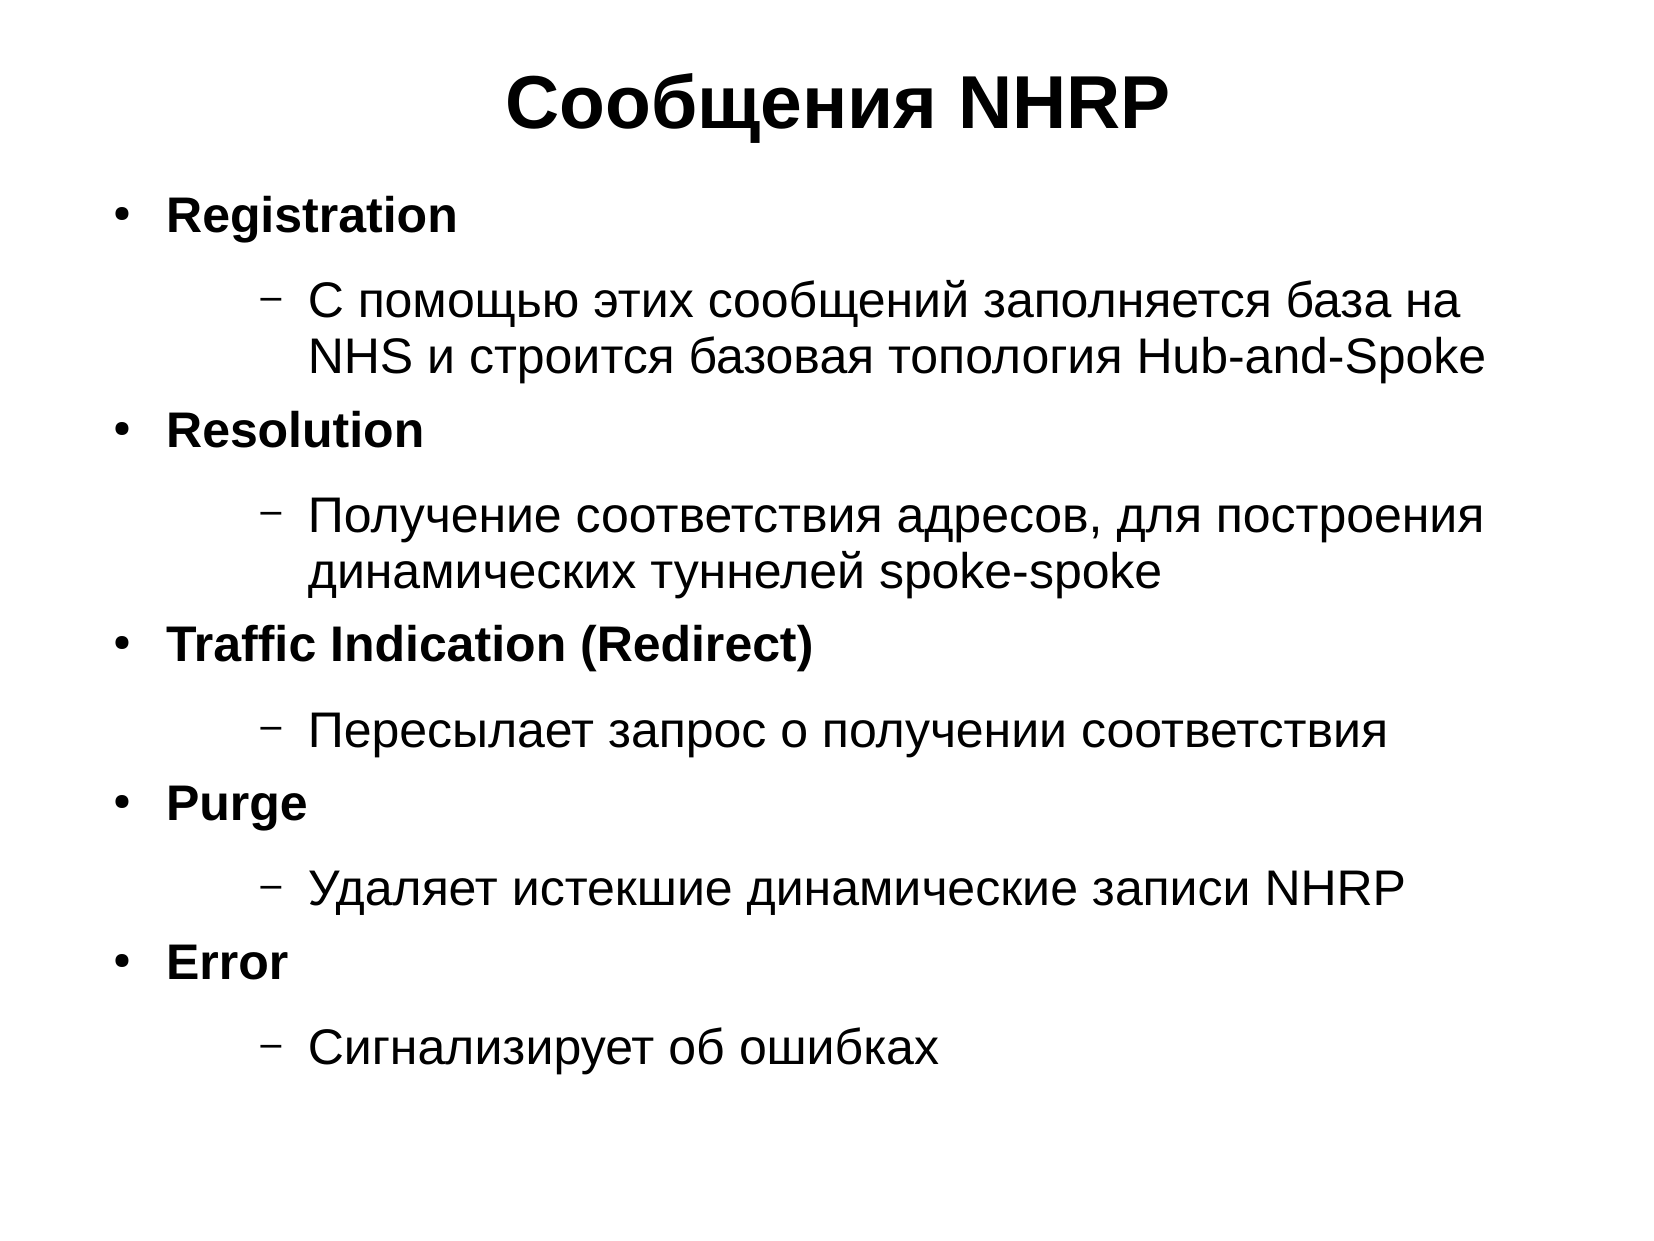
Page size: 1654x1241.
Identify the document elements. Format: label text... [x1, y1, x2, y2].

text_box Сообщения NHRP [64, 37, 1613, 151]
list Registration С помощью этих сообщений заполняется база на NHS и строится базовая топология Hub-and-Spoke Resolution Получение соответствия адресов, для построения динамических туннелей spoke-spoke Traffic Indication (Redirect) Пересылает запрос о получении соответствия Purge Удаляет истекшие динамические записи NHRP Error Сигнализирует об ошибках [95, 187, 1538, 1208]
